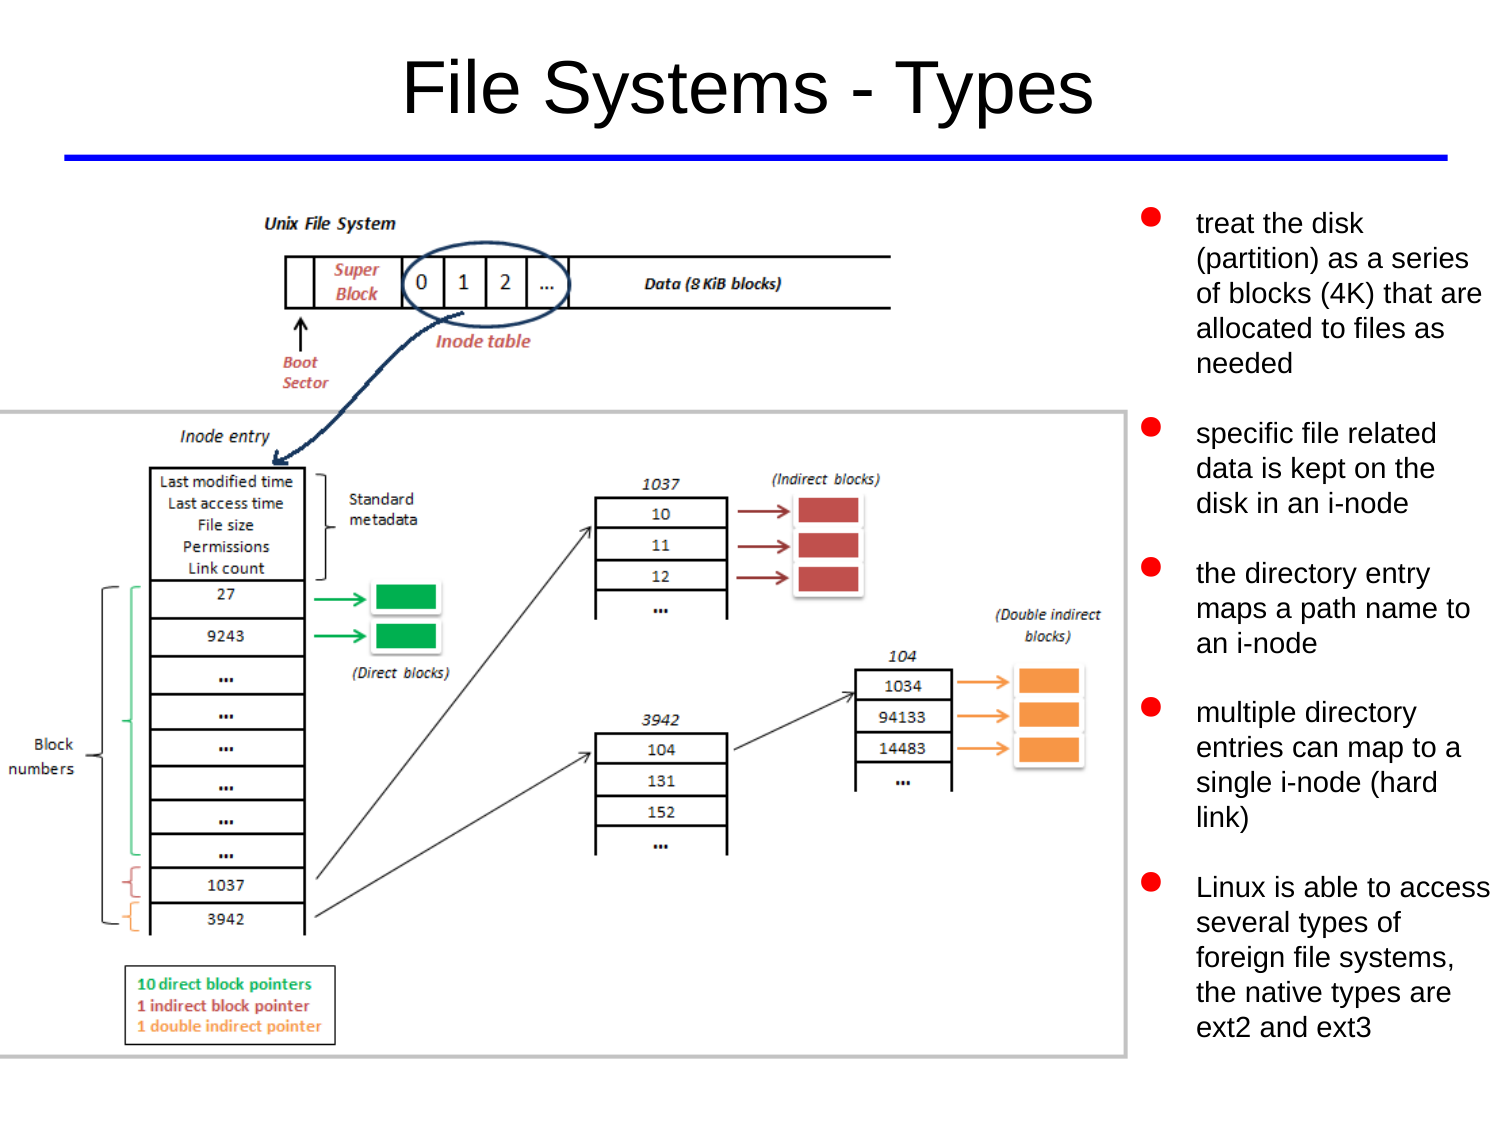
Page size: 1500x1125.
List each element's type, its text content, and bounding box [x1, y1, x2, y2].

title File Systems - Types [115, 21, 1382, 147]
list treat the disk (partition) as a series of blocks (4K) that are allocated to files as needed specific file related data is kept on the disk in an i-node the directory entry maps a path name to an i-node multiple directory entries can map to a single i-node (hard link) Linux is able to access several types of foreign file systems, the native types are ext2 and ext3 [1125, 197, 1500, 1125]
picture [0, 200, 1125, 1067]
